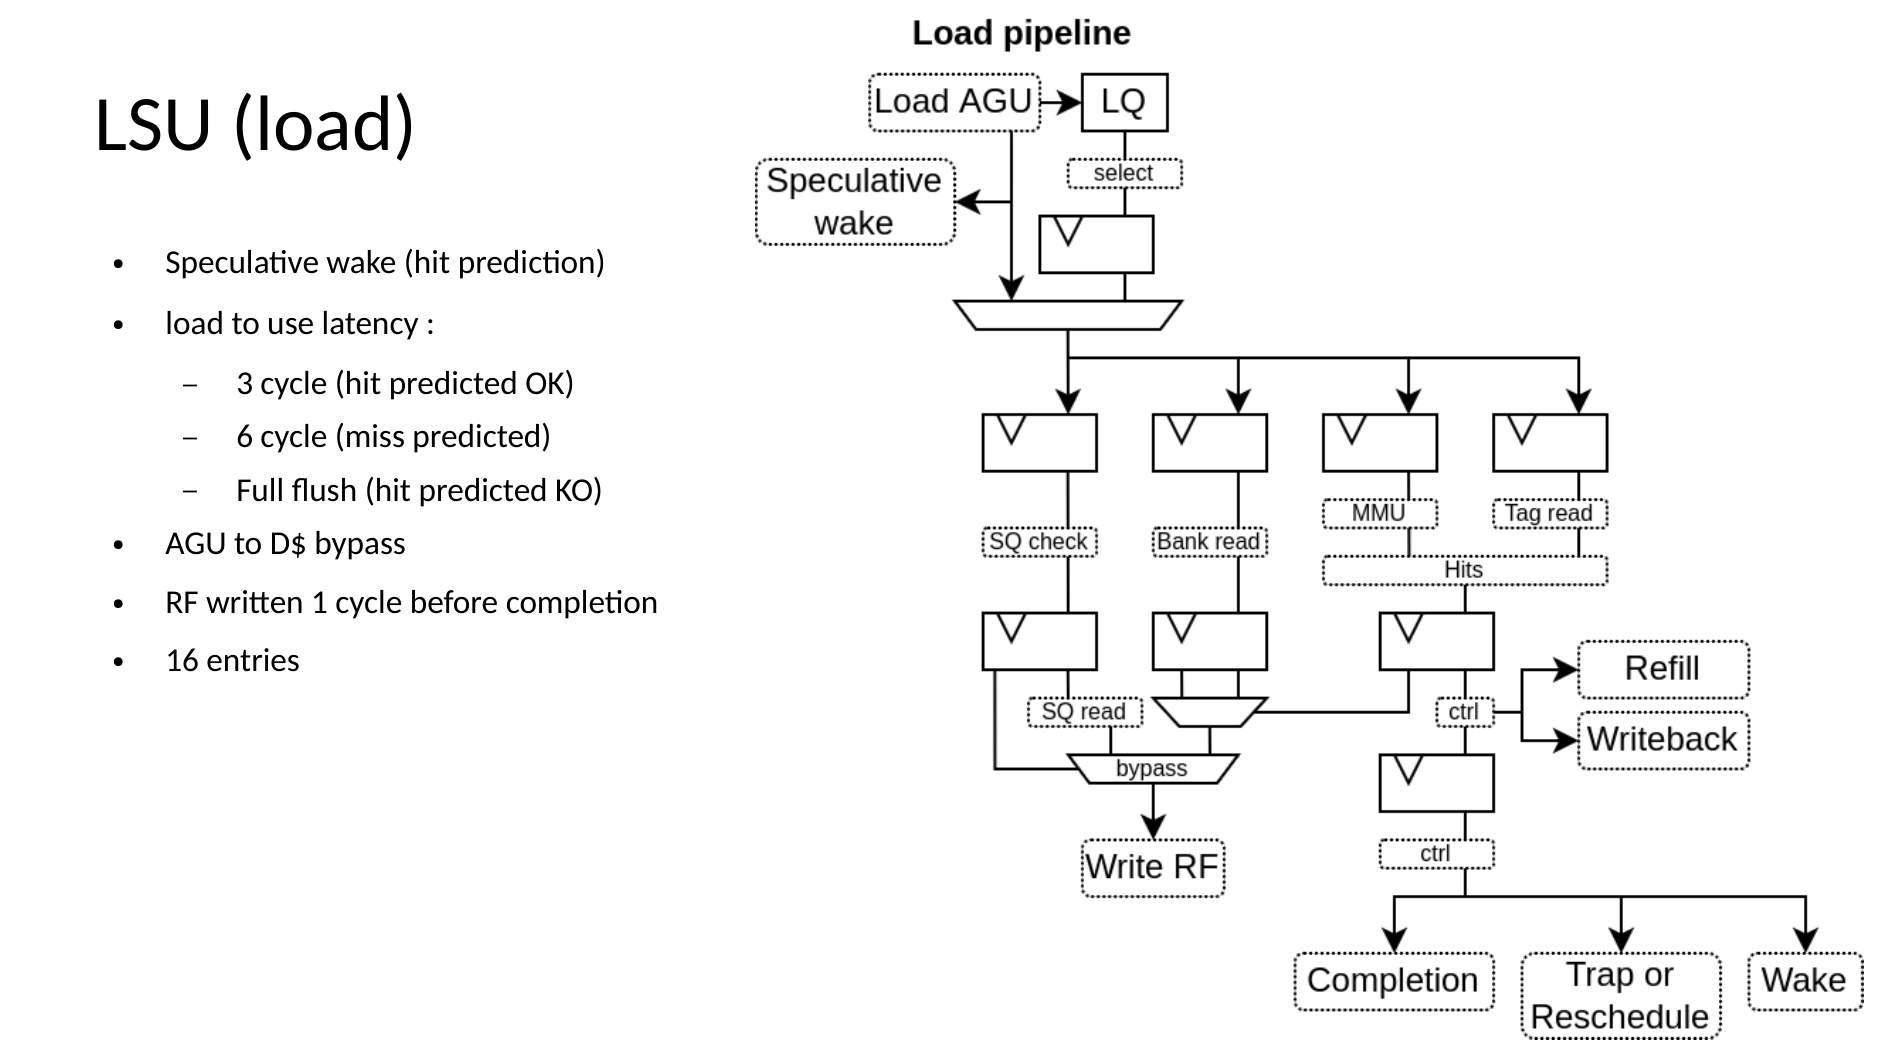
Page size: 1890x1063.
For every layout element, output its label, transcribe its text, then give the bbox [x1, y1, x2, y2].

picture [755, 0, 1864, 1040]
title LSU (load) [94, 42, 755, 220]
list Speculative wake (hit prediction) load to use latency : 3 cycle (hit predicted OK) 6 cycle (miss predicted) Full flush (hit predicted KO) AGU to D$ bypass RF written 1 cycle before completion 16 entries [94, 248, 1878, 1063]
